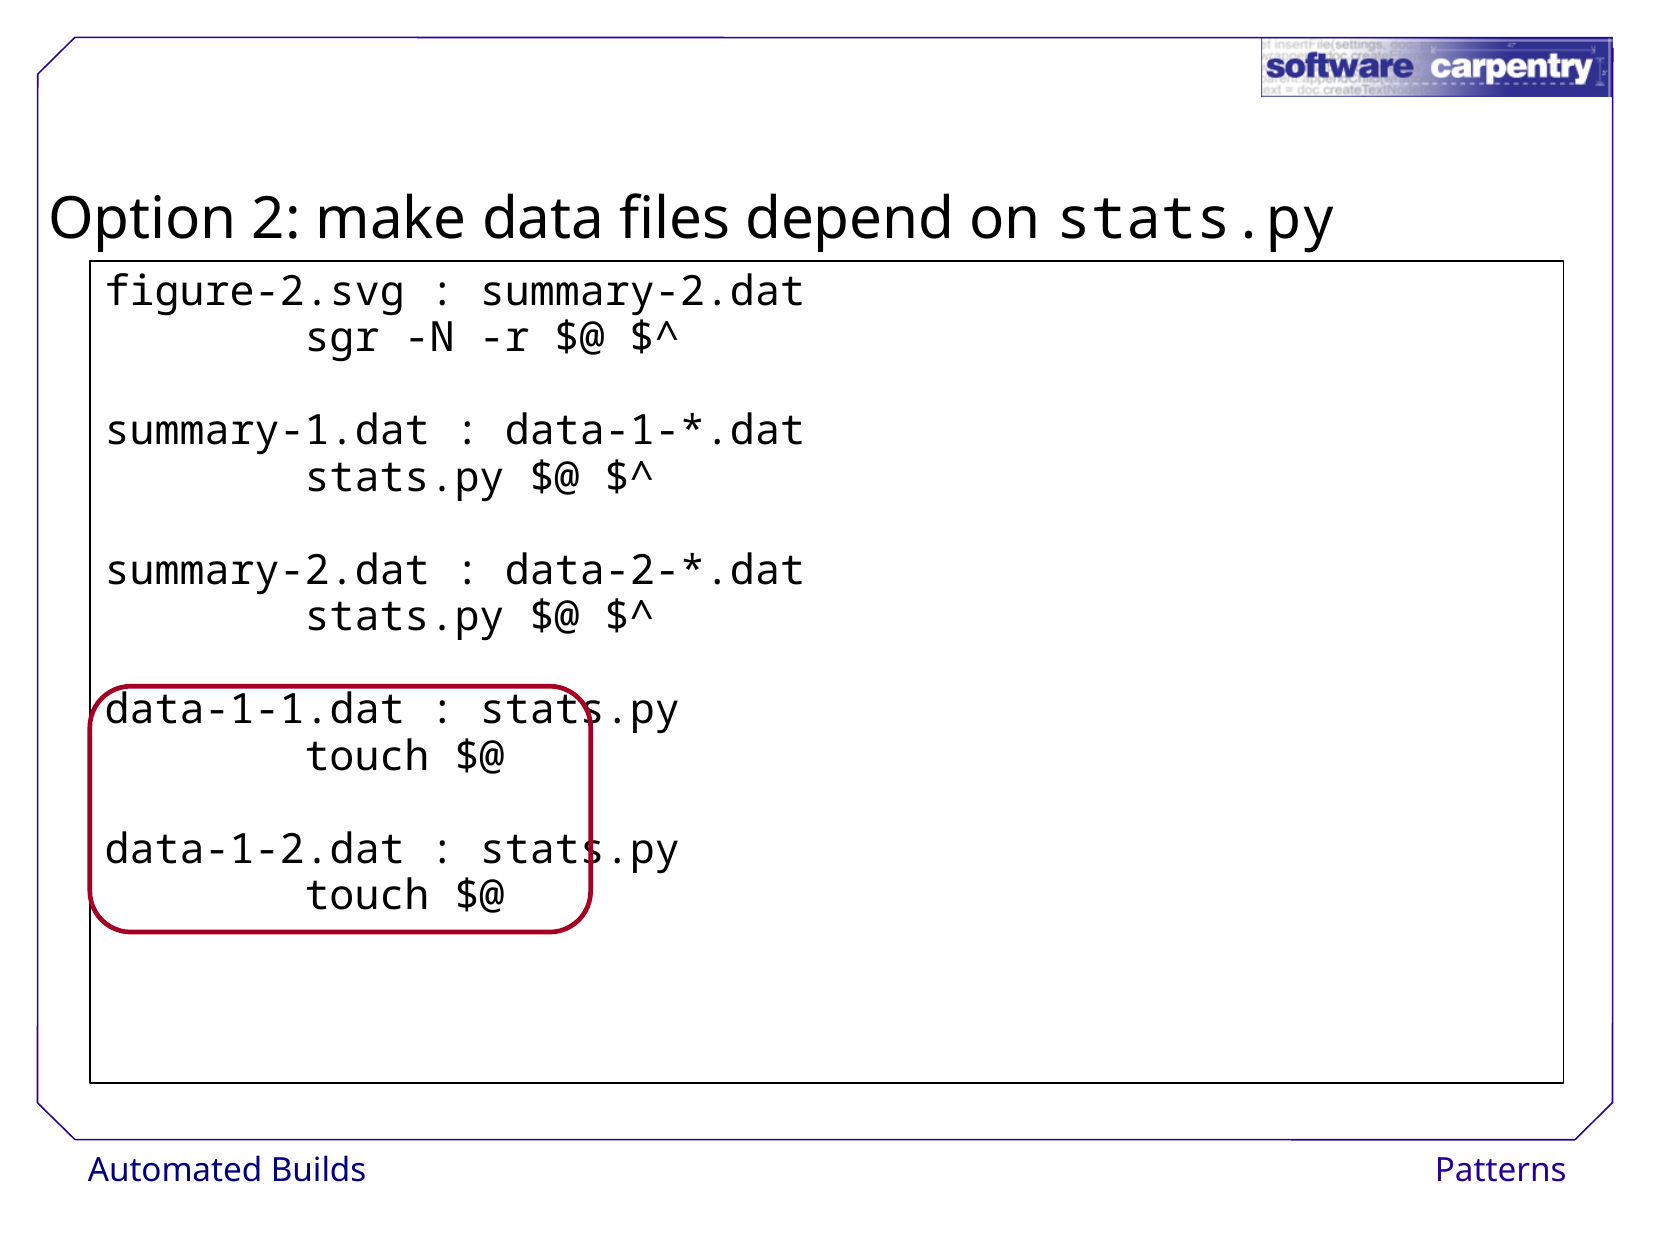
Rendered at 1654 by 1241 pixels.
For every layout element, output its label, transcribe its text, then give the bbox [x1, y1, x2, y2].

text_box figure-2.svg : summary-2.dat sgr -N -r $@ $^ summary-1.dat : data-1-*.dat stats.py $@ $^ summary-2.dat : data-2-*.dat stats.py $@ $^ data-1-1.dat : stats.py touch $@ data-1-2.dat : stats.py touch $@ [93, 689, 588, 929]
picture [1261, 39, 1613, 97]
text_box Option 2: make data files depend on stats.py [33, 138, 1502, 259]
text_box figure-2.svg : summary-2.dat sgr -N -r $@ $^ summary-1.dat : data-1-*.dat stats.py $@ $^ summary-2.dat : data-2-*.dat stats.py $@ $^ data-1-1.dat : stats.py touch $@ data-1-2.dat : stats.py touch $@ [89, 260, 1564, 1084]
